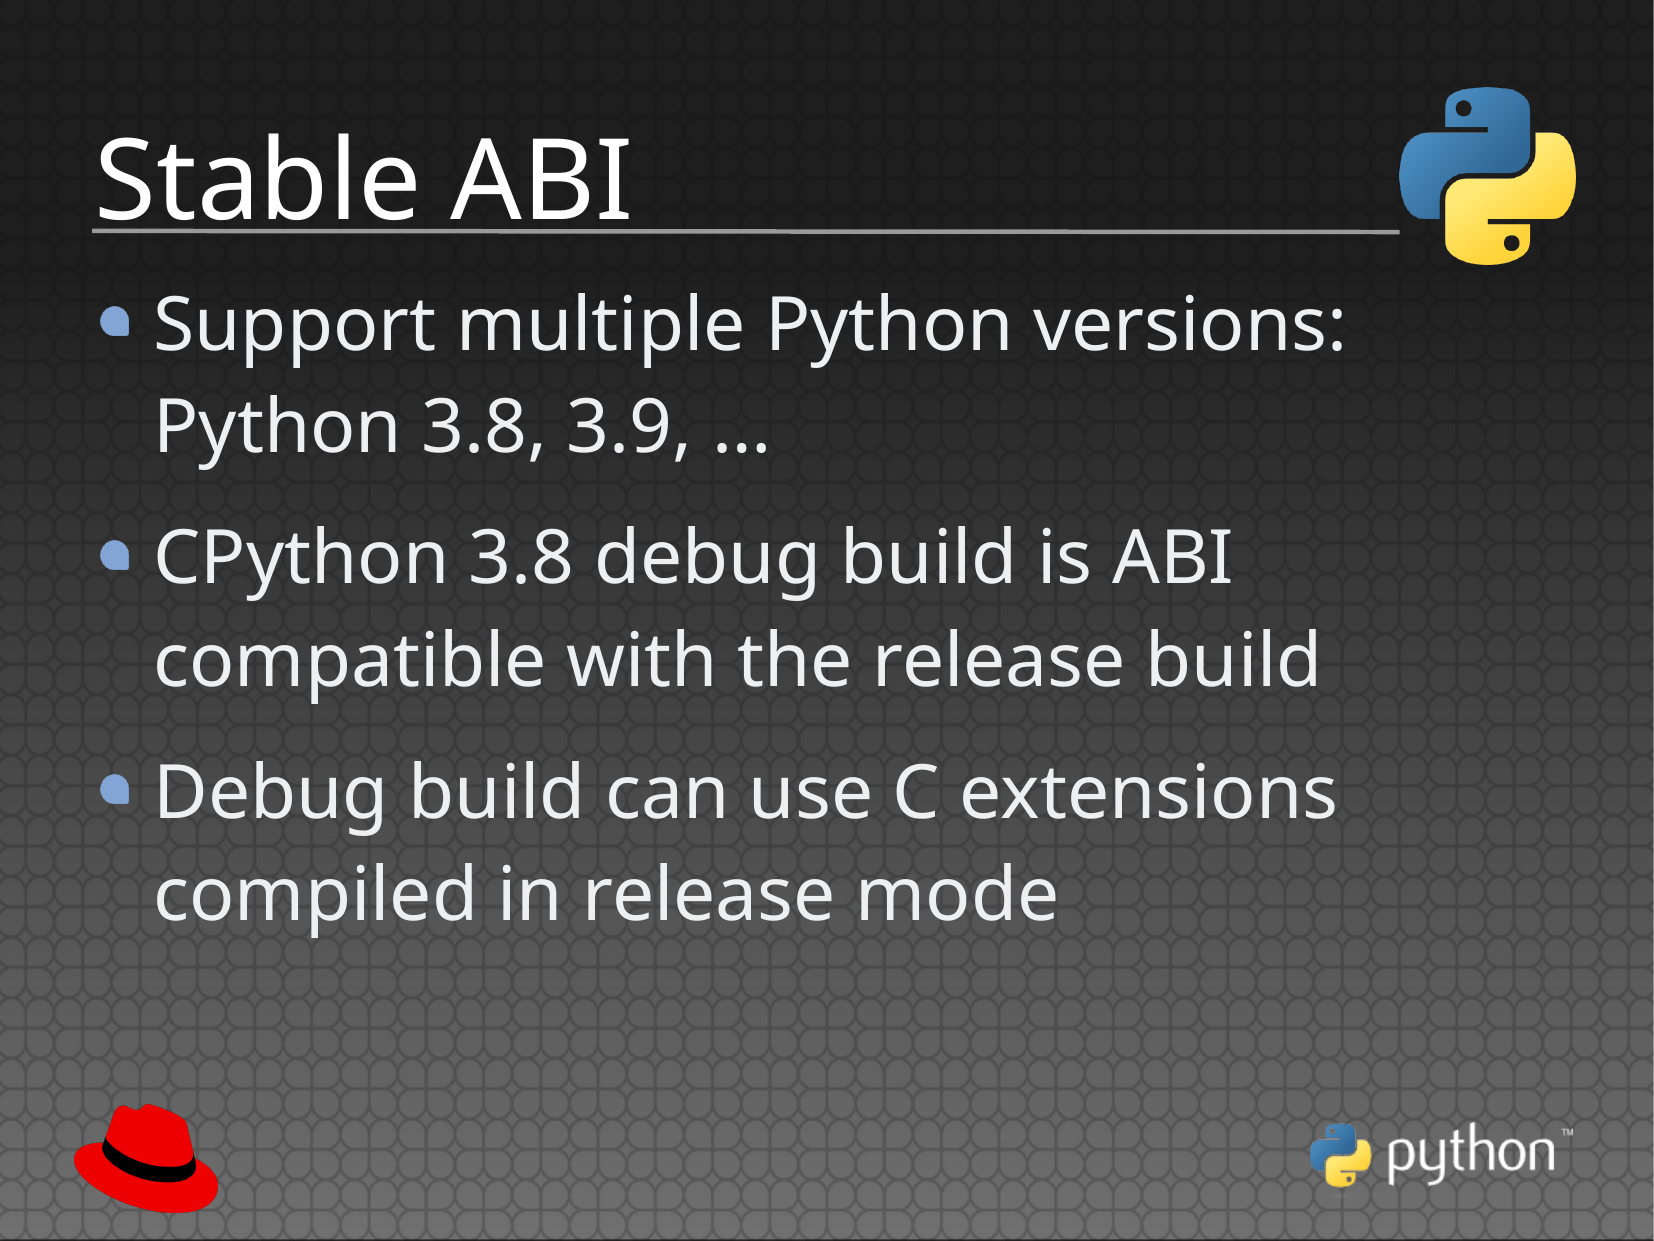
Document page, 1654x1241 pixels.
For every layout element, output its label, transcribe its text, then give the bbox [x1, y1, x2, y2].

list Support multiple Python versions: Python 3.8, 3.9, … CPython 3.8 debug build is ABI compatible with the release build Debug build can use C extensions compiled in release mode [82, 269, 1573, 1118]
picture [0, 0, 1654, 1241]
title Stable ABI [94, 100, 1426, 251]
